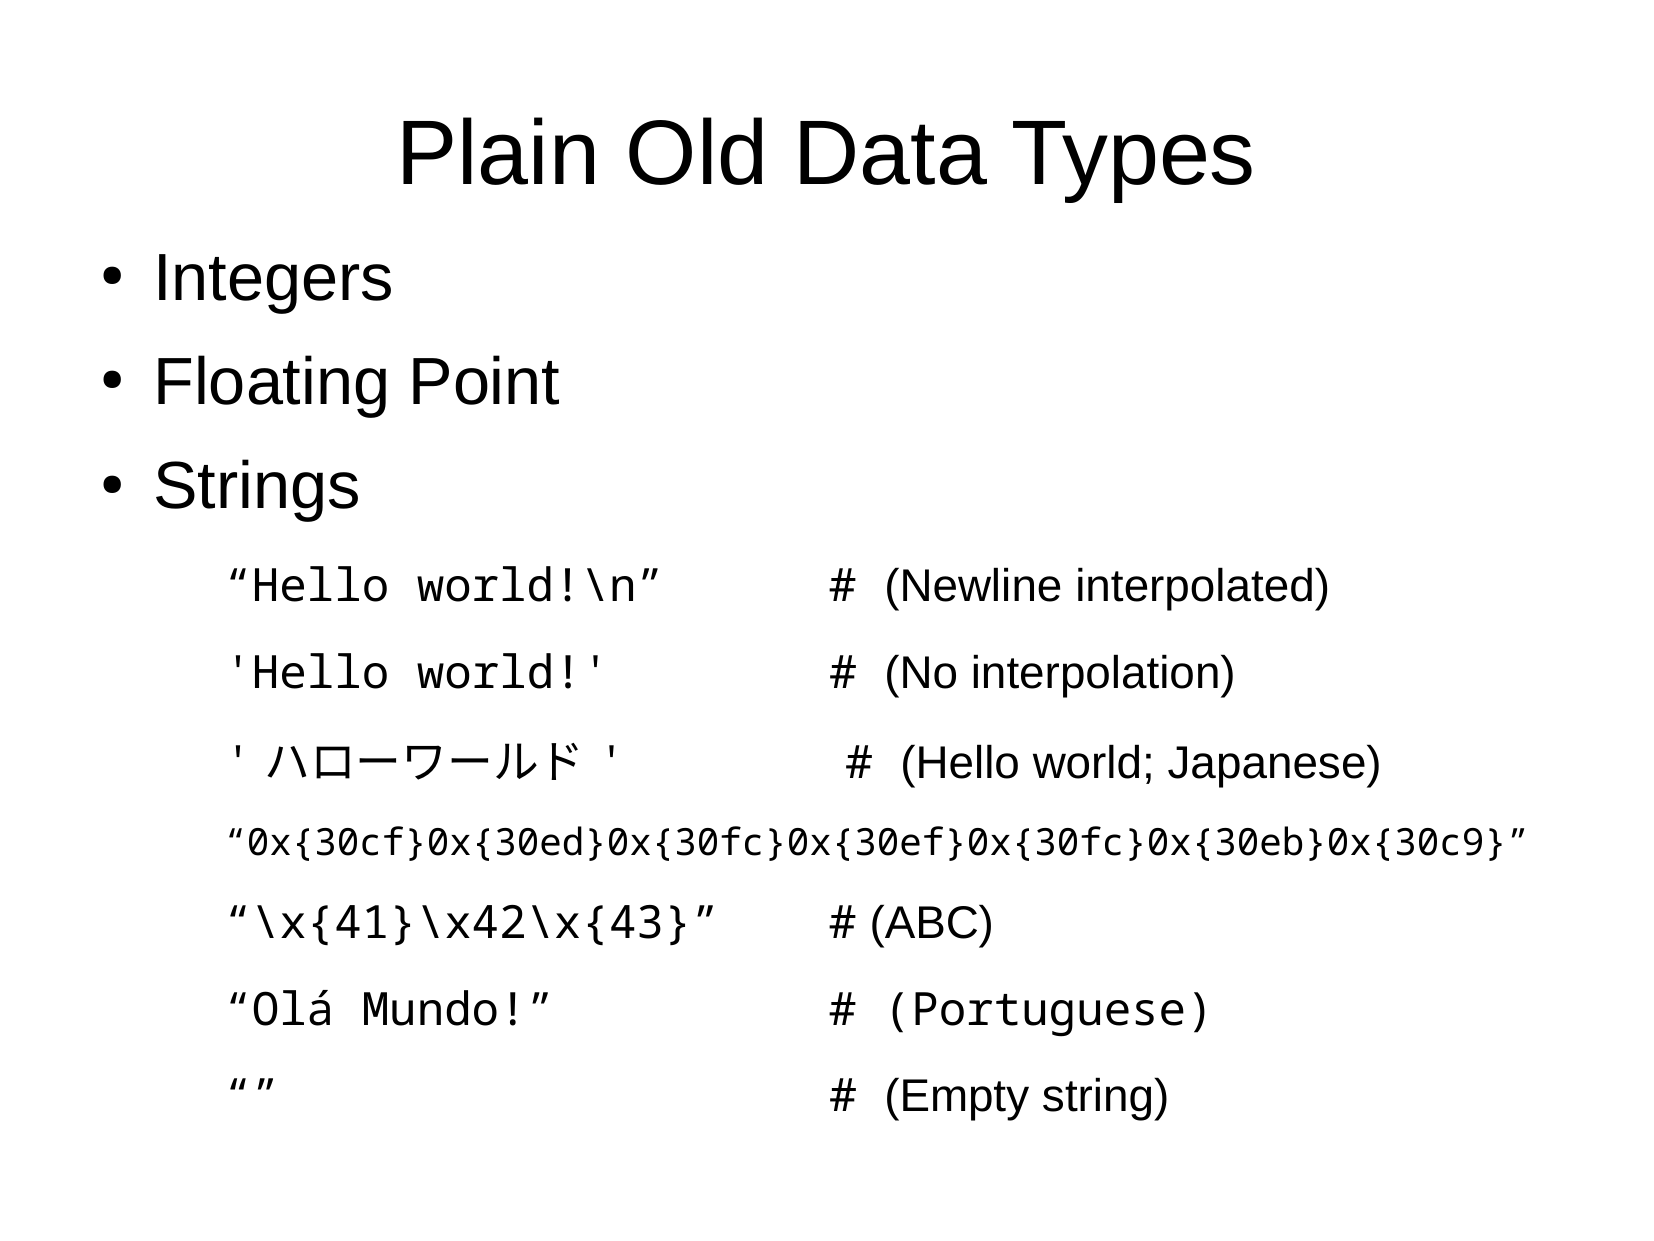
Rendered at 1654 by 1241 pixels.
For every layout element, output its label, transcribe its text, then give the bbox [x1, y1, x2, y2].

list Integers Floating Point Strings “Hello world!\n” # (Newline interpolated) 'Hello world!' # (No interpolation) 'ハローワールド' # (Hello world; Japanese) “0x{30cf}0x{30ed}0x{30fc}0x{30ef}0x{30fc}0x{30eb}0x{30c9}” “\x{41}\x42\x{43}” # (ABC) “Olá Mundo!” # (Portuguese) “” # (Empty string) [82, 240, 1571, 1171]
title Plain Old Data Types [82, 49, 1571, 240]
